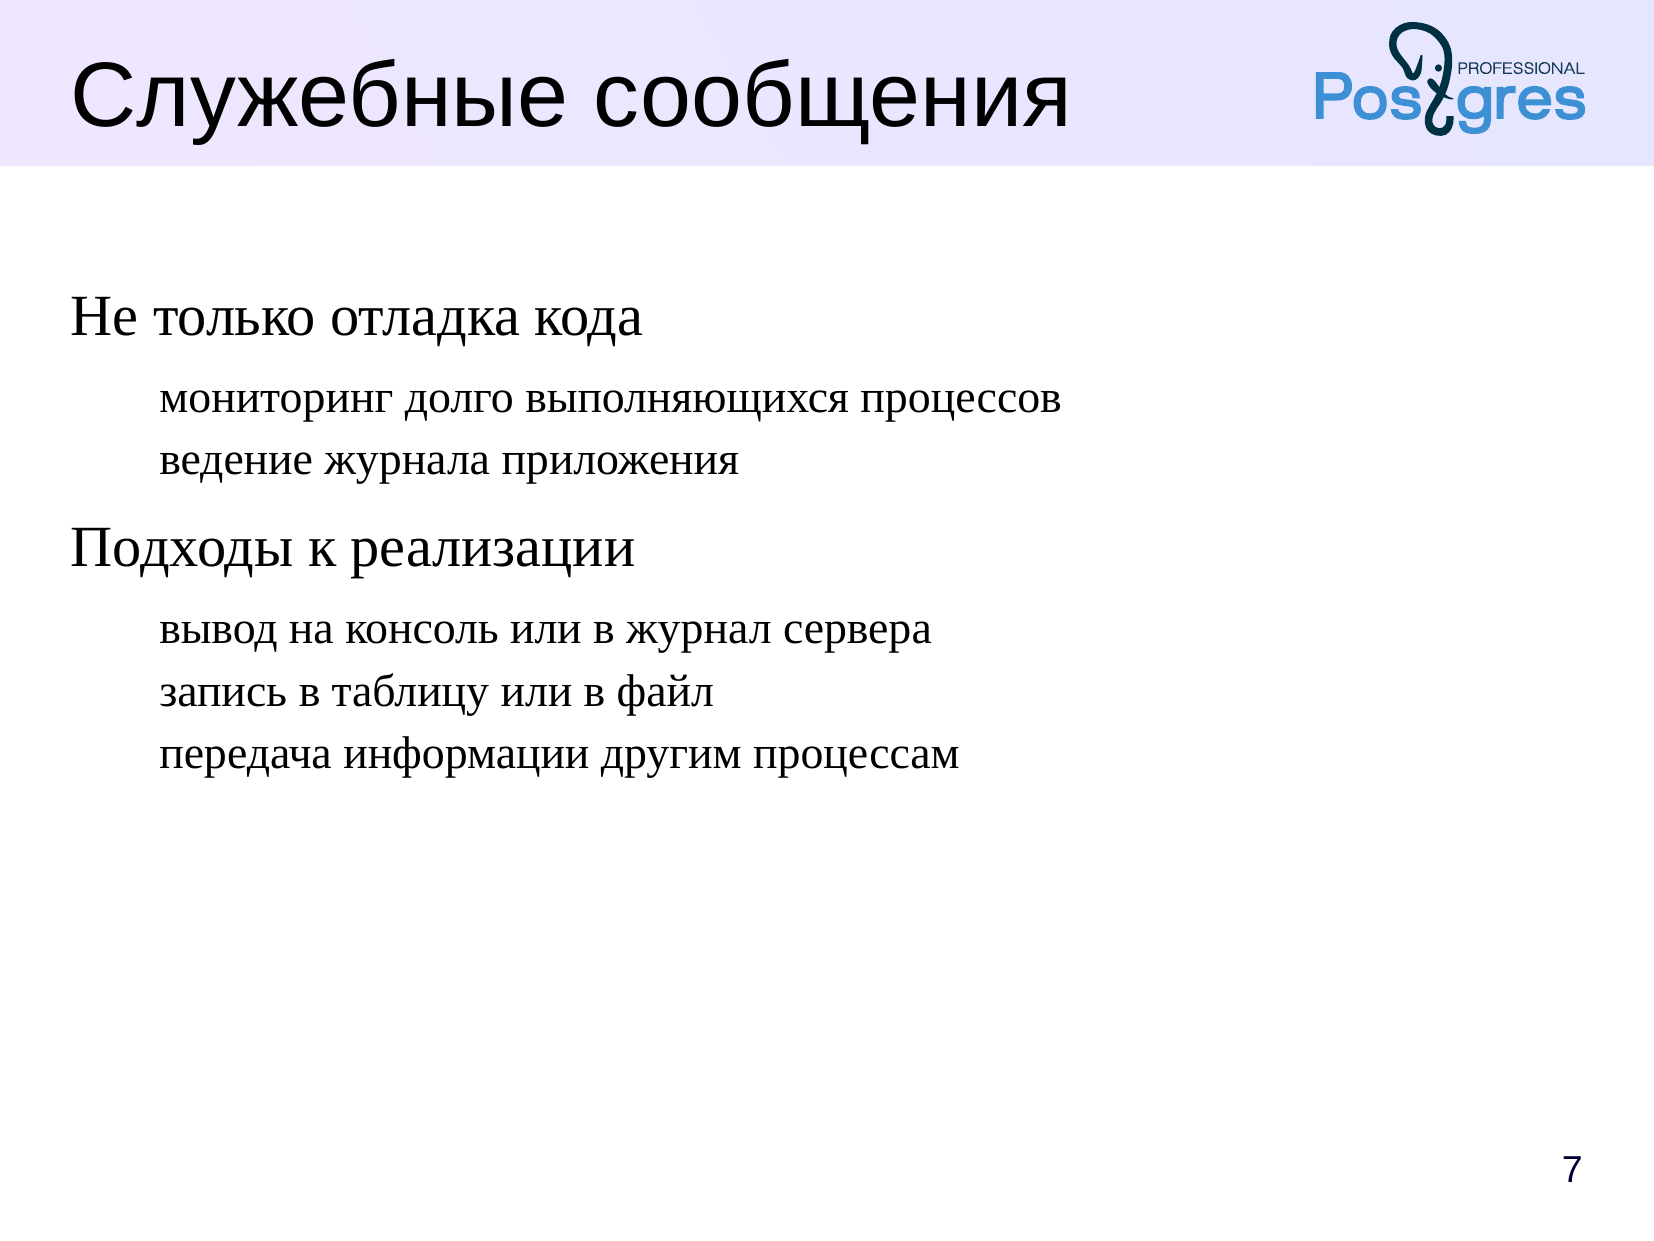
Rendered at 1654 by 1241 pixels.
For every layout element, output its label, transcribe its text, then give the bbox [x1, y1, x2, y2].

title Служебные сообщения [70, 43, 1241, 147]
list Не только отладка кода мониторинг долго выполняющихся процессов ведение журнала приложения Подходы к реализации вывод на консоль или в журнал сервера запись в таблицу или в файл передача информации другим процессам [70, 283, 1583, 1141]
